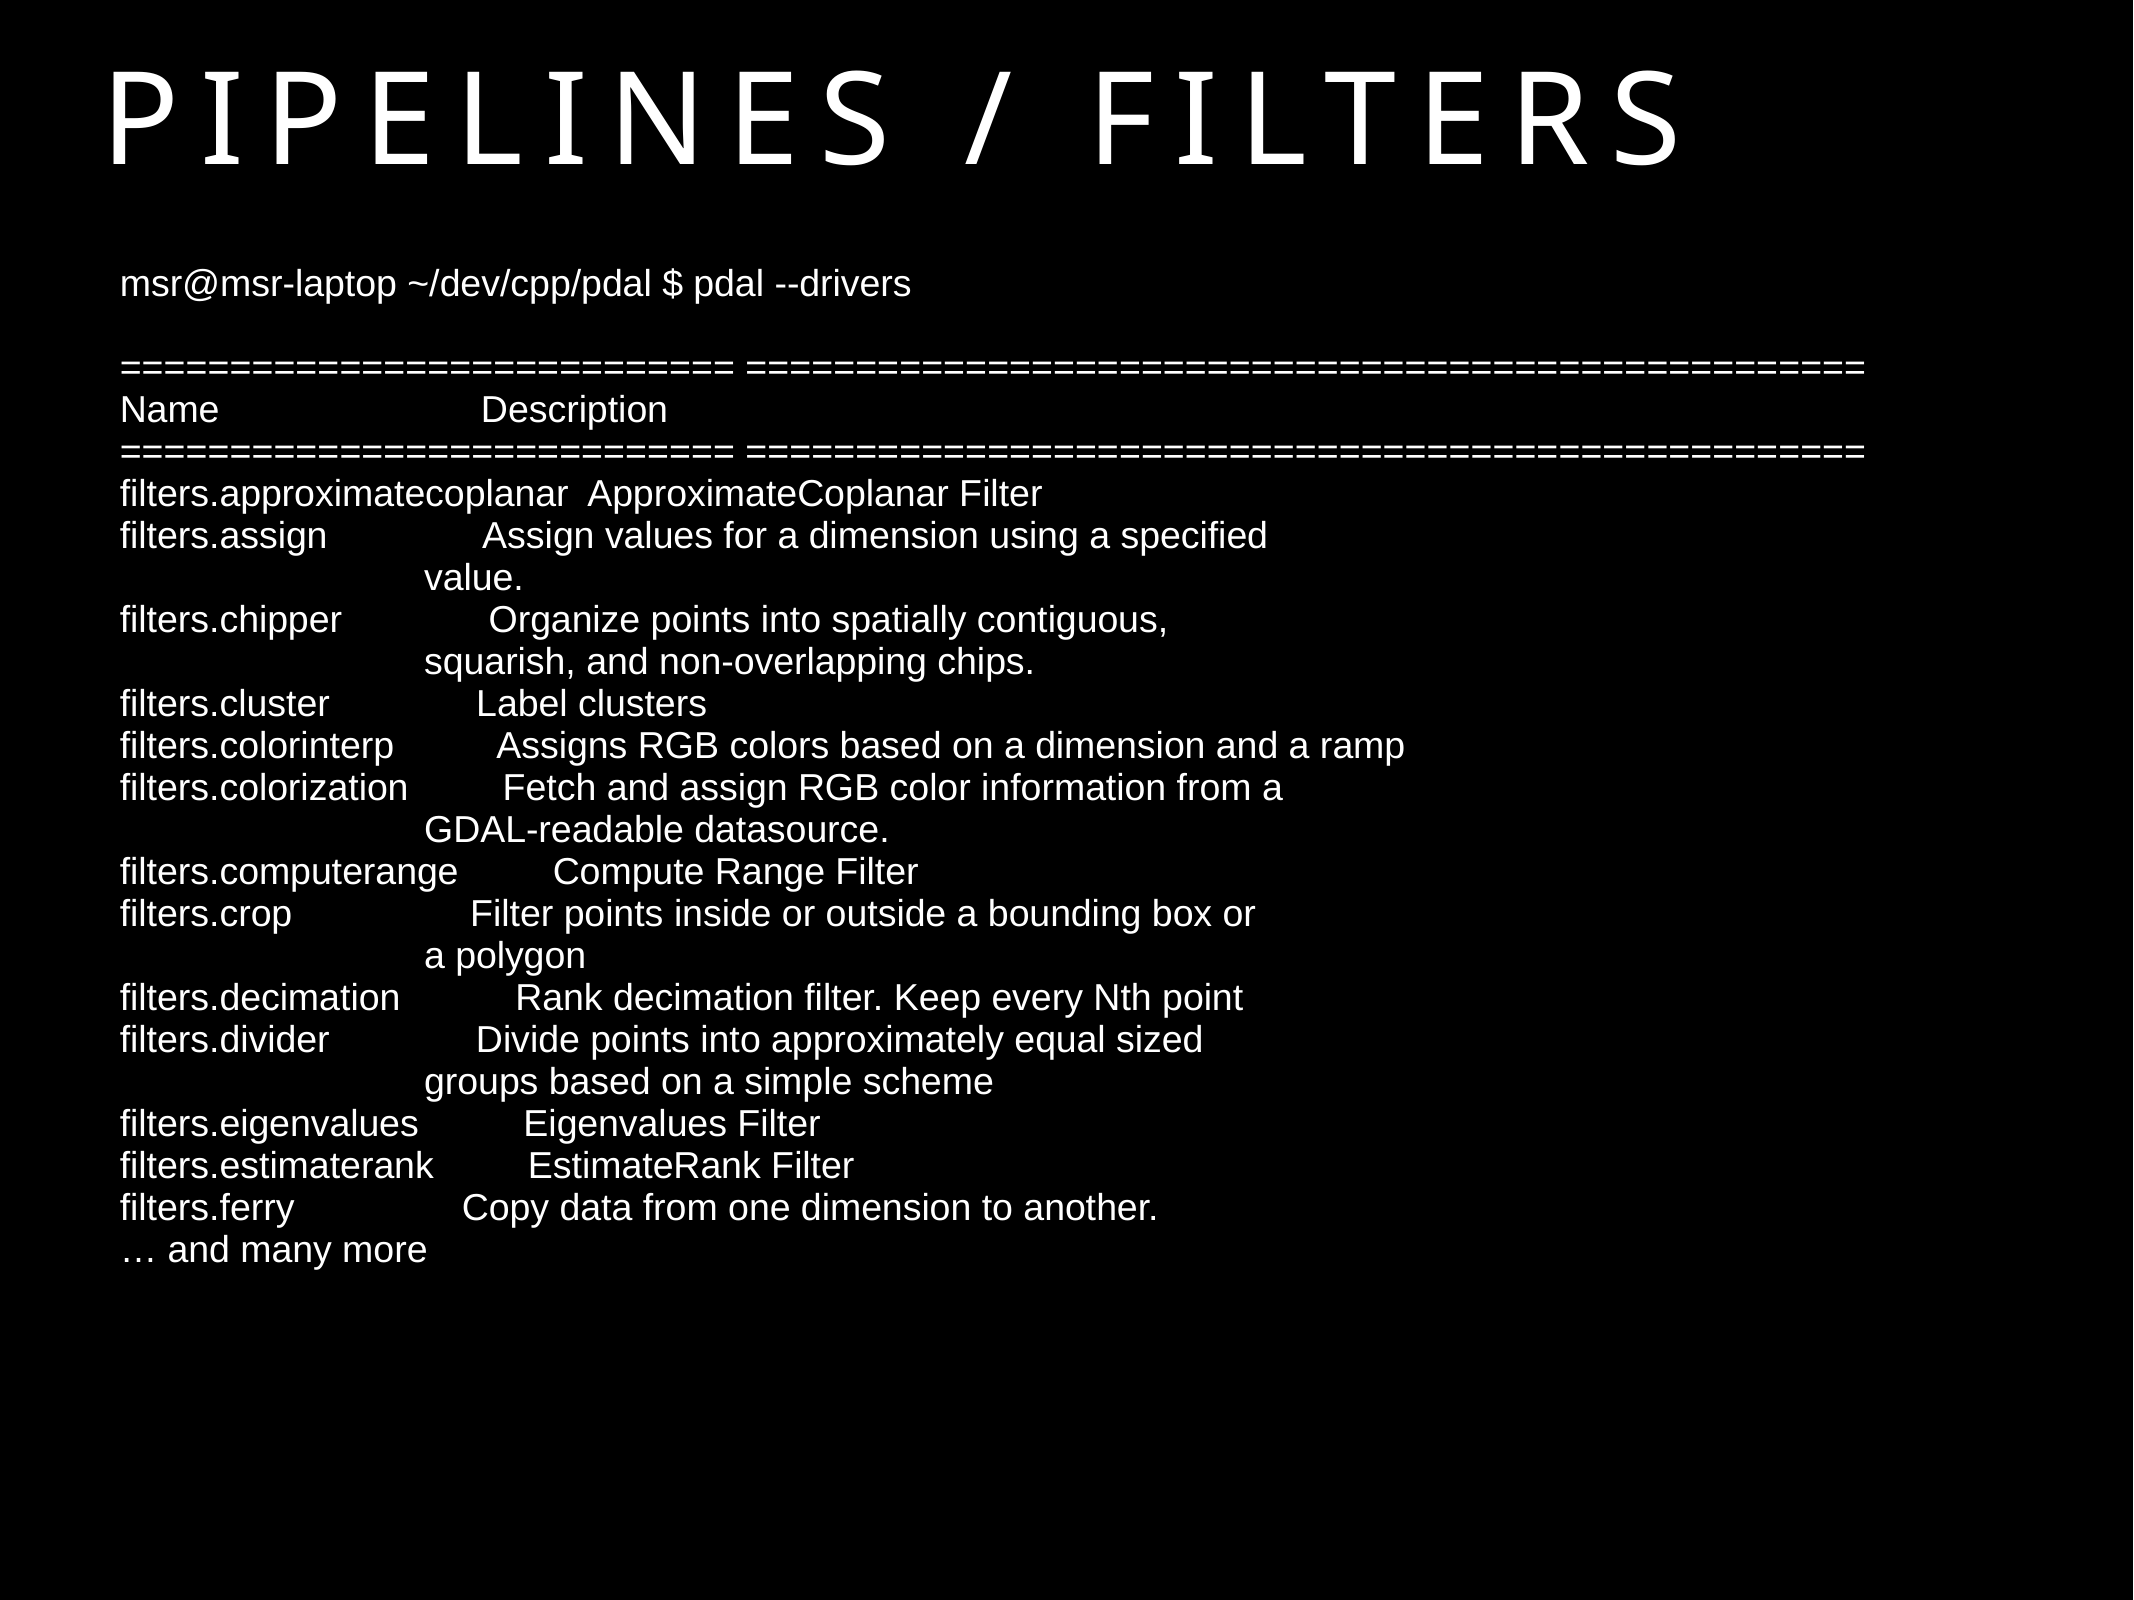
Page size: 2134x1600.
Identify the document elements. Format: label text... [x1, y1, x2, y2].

text_box msr@msr-laptop ~/dev/cpp/pdal $ pdal --drivers ============================ =================================================== Name Description ============================ =================================================== filters.approximatecoplanar ApproximateCoplanar Filter filters.assign Assign values for a dimension using a specified value. filters.chipper Organize points into spatially contiguous, squarish, and non-overlapping chips. filters.cluster Label clusters filters.colorinterp Assigns RGB colors based on a dimension and a ramp filters.colorization Fetch and assign RGB color information from a GDAL-readable datasource. filters.computerange Compute Range Filter filters.crop Filter points inside or outside a bounding box or a polygon filters.decimation Rank decimation filter. Keep every Nth point filters.divider Divide points into approximately equal sized groups based on a simple scheme filters.eigenvalues Eigenvalues Filter filters.estimaterank EstimateRank Filter filters.ferry Copy data from one dimension to another. … and many more [105, 255, 1891, 1377]
title Pipelines / Filters [93, 30, 2011, 196]
